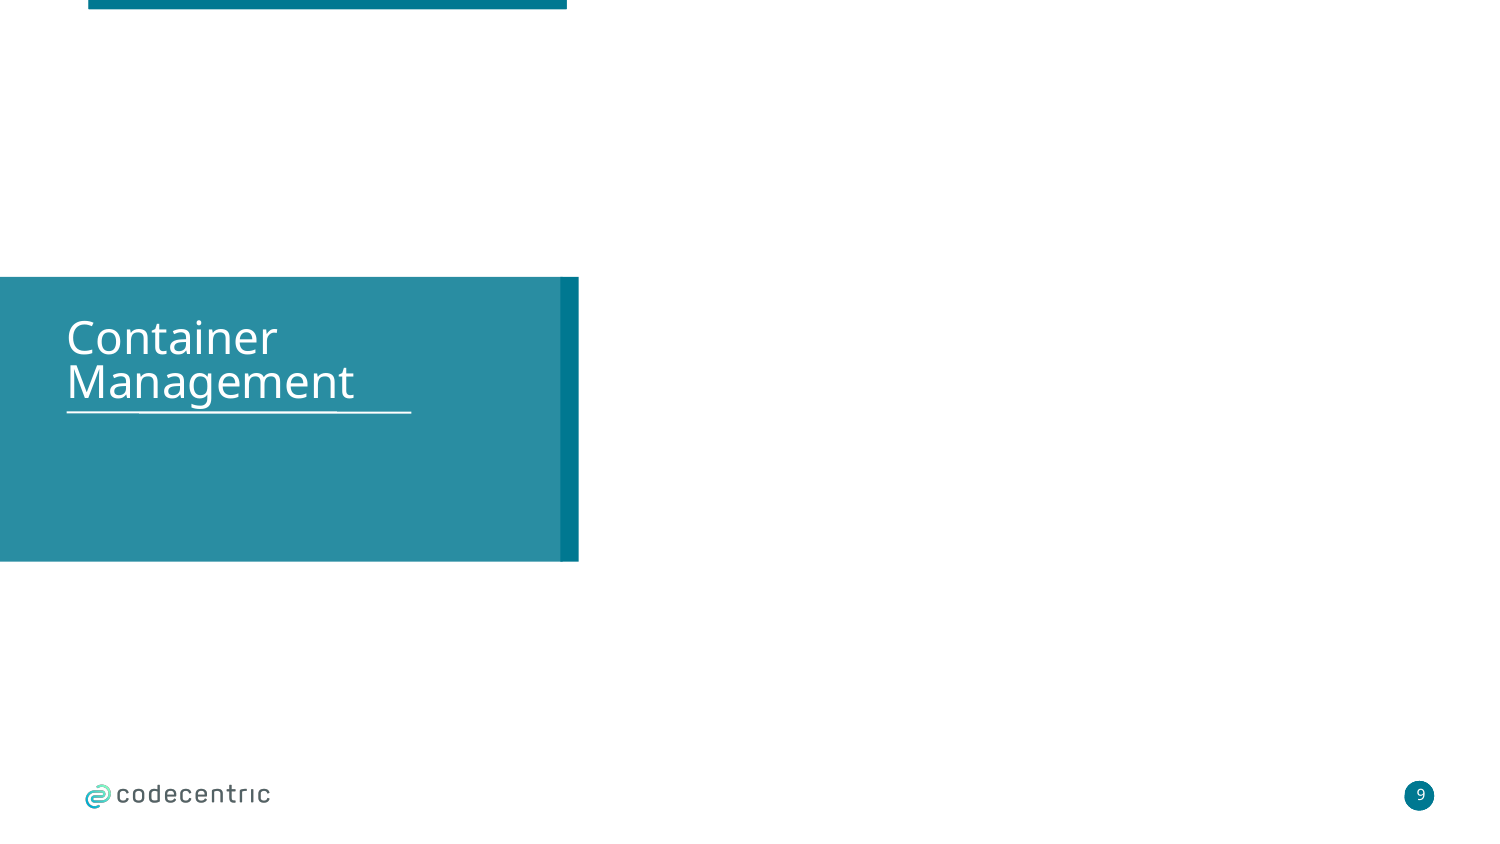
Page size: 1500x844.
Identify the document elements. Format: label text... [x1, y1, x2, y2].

picture [65, 763, 289, 828]
text_box Container Management [66, 319, 560, 404]
text_box <number> [1392, 783, 1450, 808]
text_box [88, 0, 567, 10]
text_box [0, 276, 579, 562]
